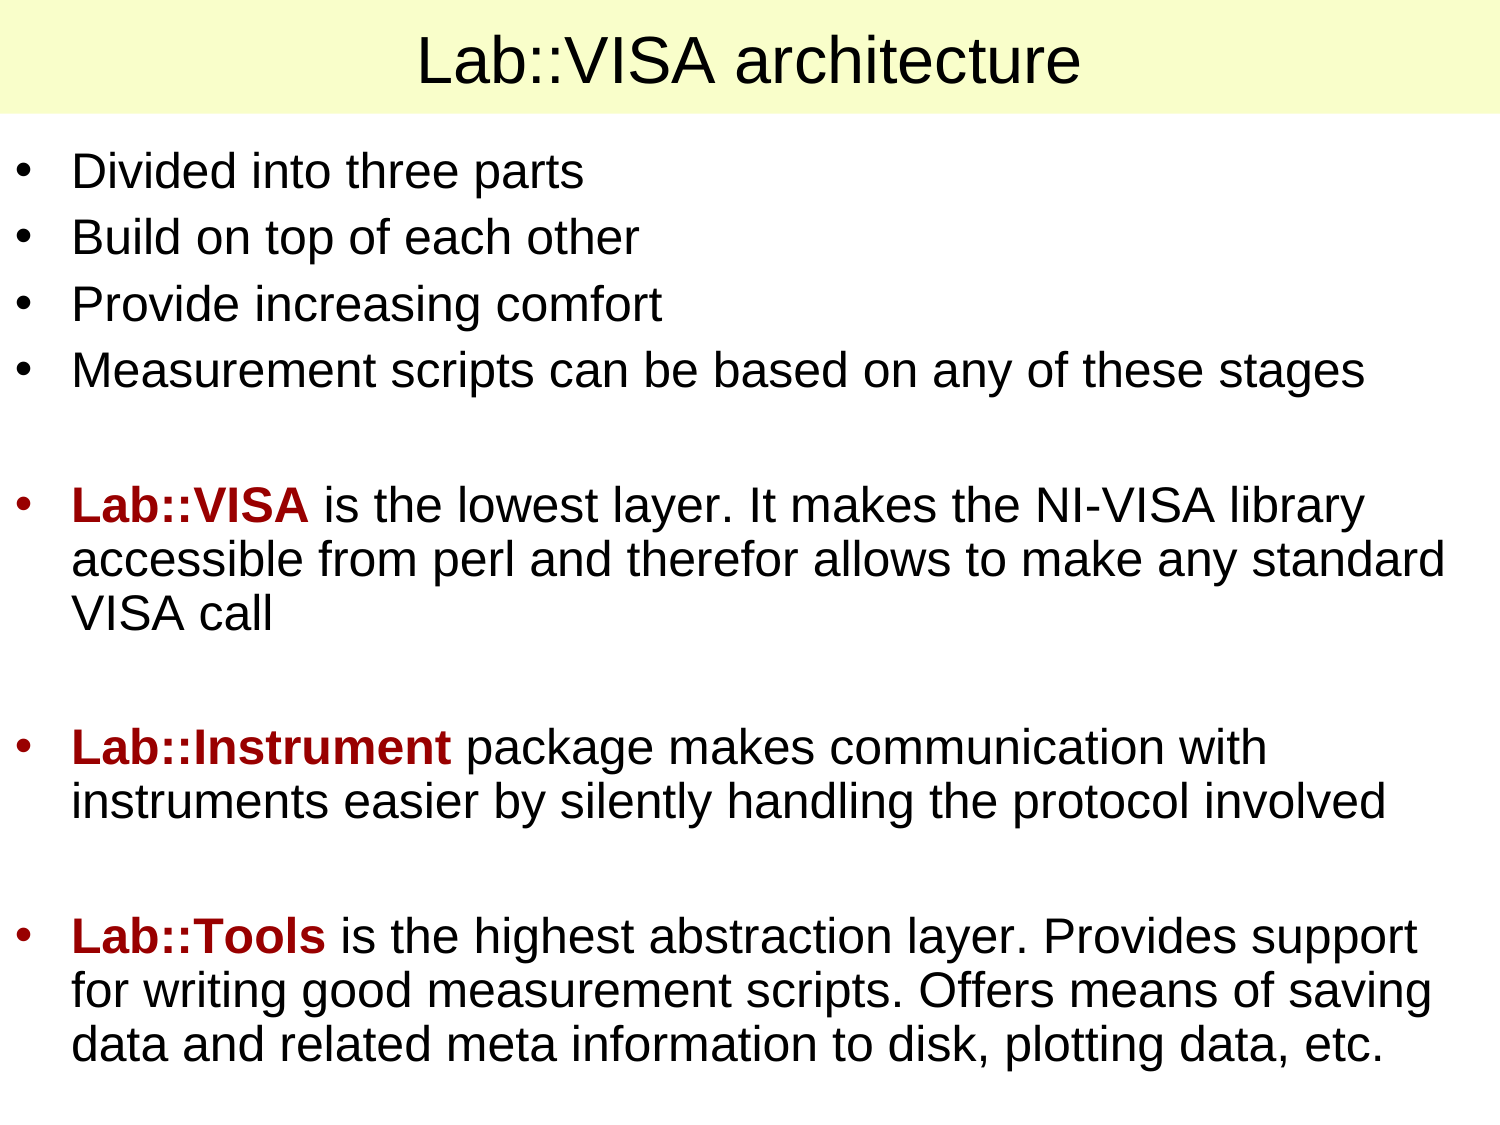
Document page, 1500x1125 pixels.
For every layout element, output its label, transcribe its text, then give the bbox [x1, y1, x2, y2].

title Lab::VISA architecture [0, 0, 1500, 114]
list Divided into three parts Build on top of each other Provide increasing comfort Measurement scripts can be based on any of these stages Lab::VISA is the lowest layer. It makes the NI-VISA library accessible from perl and therefor allows to make any standard VISA call Lab::Instrument package makes communication with instruments easier by silently handling the protocol involved Lab::Tools is the highest abstraction layer. Provides support for writing good measurement scripts. Offers means of saving data and related meta information to disk, plotting data, etc. [0, 137, 1500, 1125]
